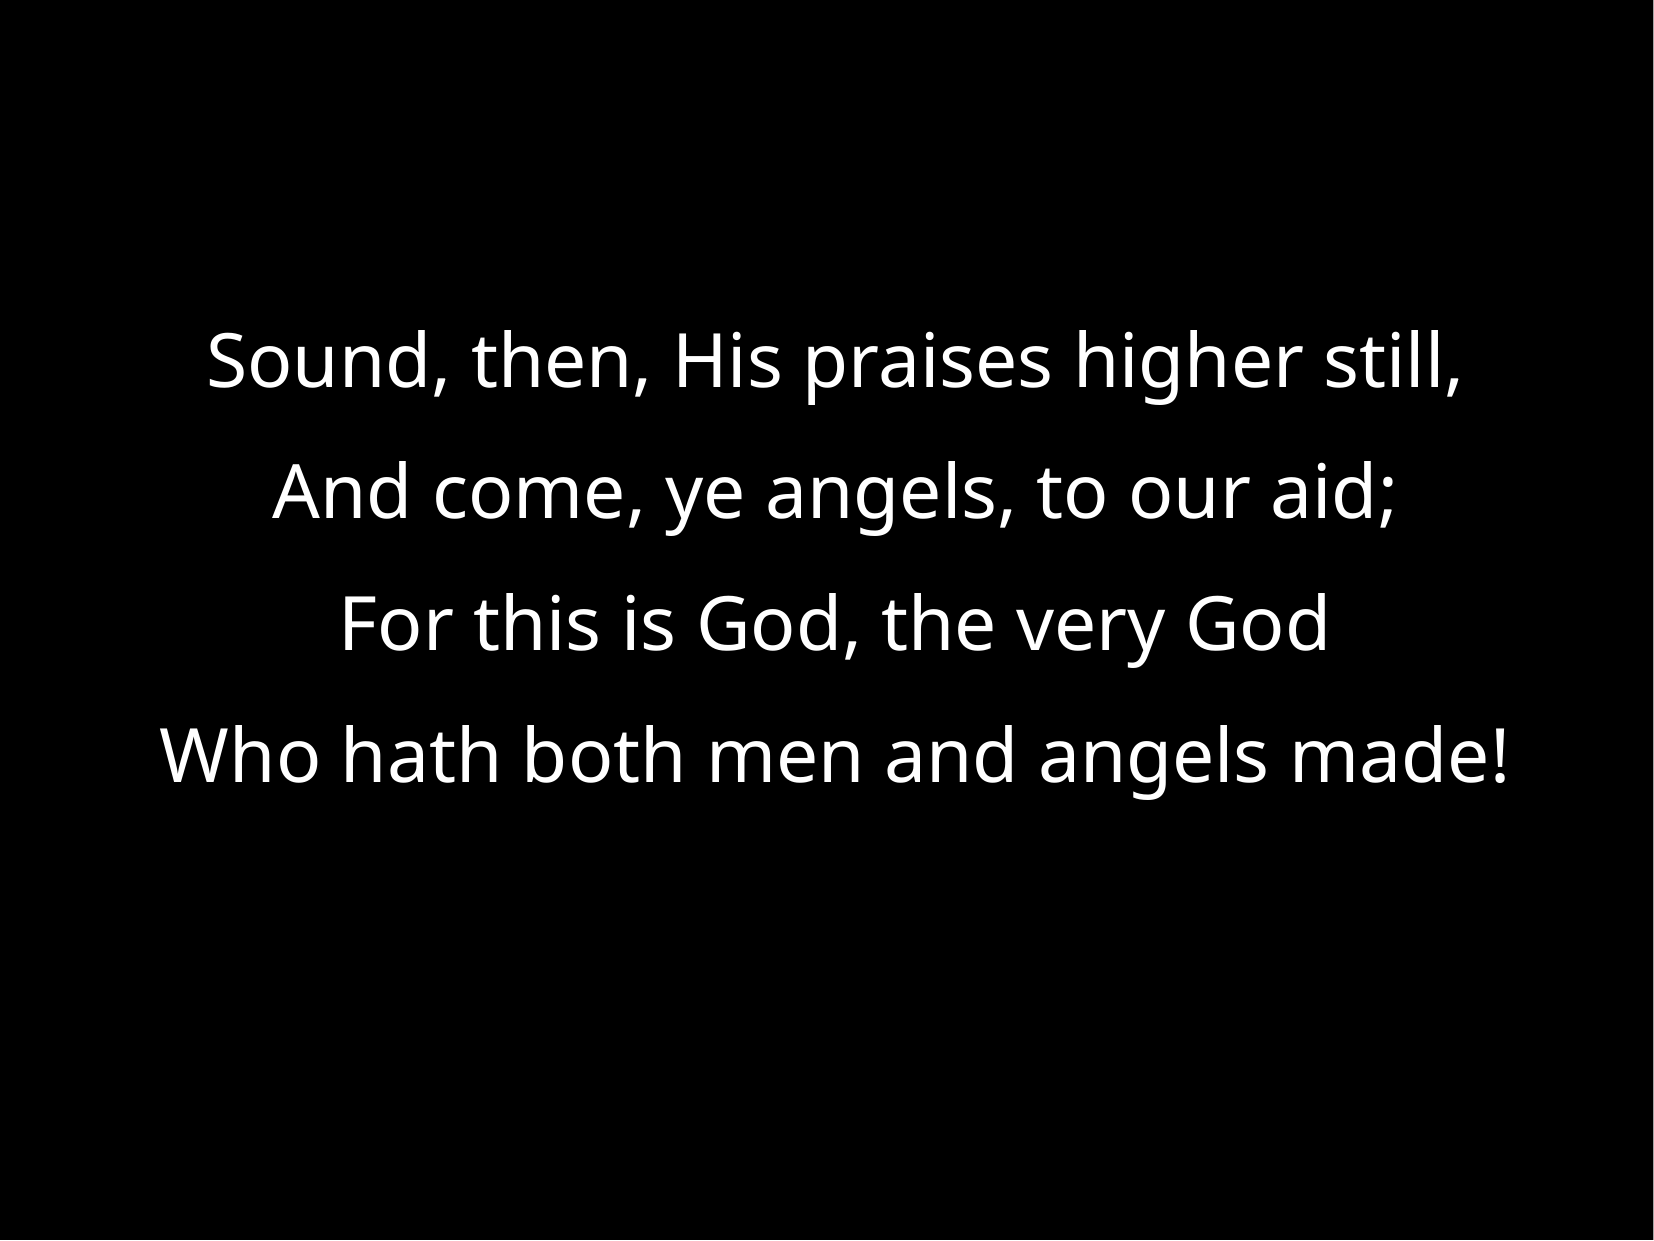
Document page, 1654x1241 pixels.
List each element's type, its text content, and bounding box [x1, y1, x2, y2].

list Sound, then, His praises higher still, And come, ye angels, to our aid; For this is God, the very God Who hath both men and angels made! [0, 307, 1654, 1229]
